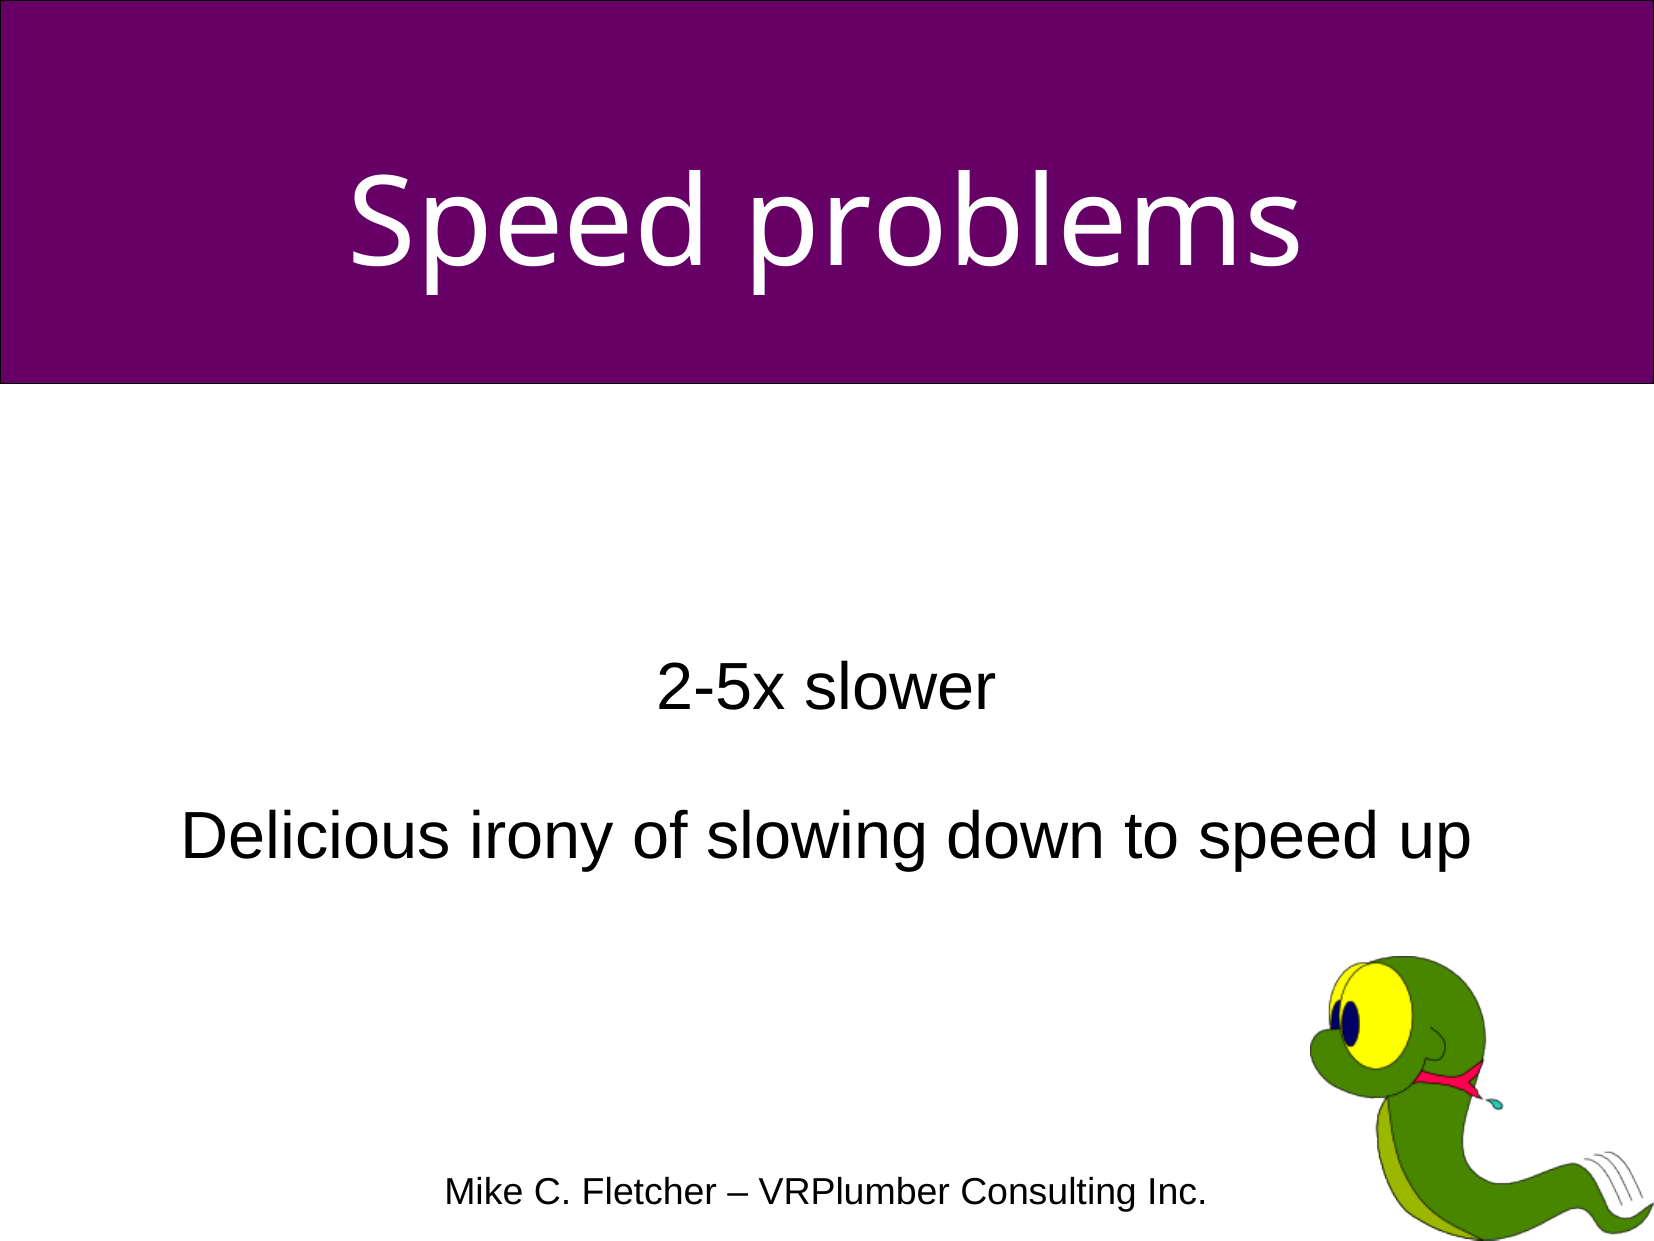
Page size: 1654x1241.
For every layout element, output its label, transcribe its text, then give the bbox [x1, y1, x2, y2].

picture [1310, 956, 1654, 1241]
title Speed problems [82, 56, 1571, 377]
subtitle 2-5x slower Delicious irony of slowing down to speed up [82, 420, 1571, 1102]
